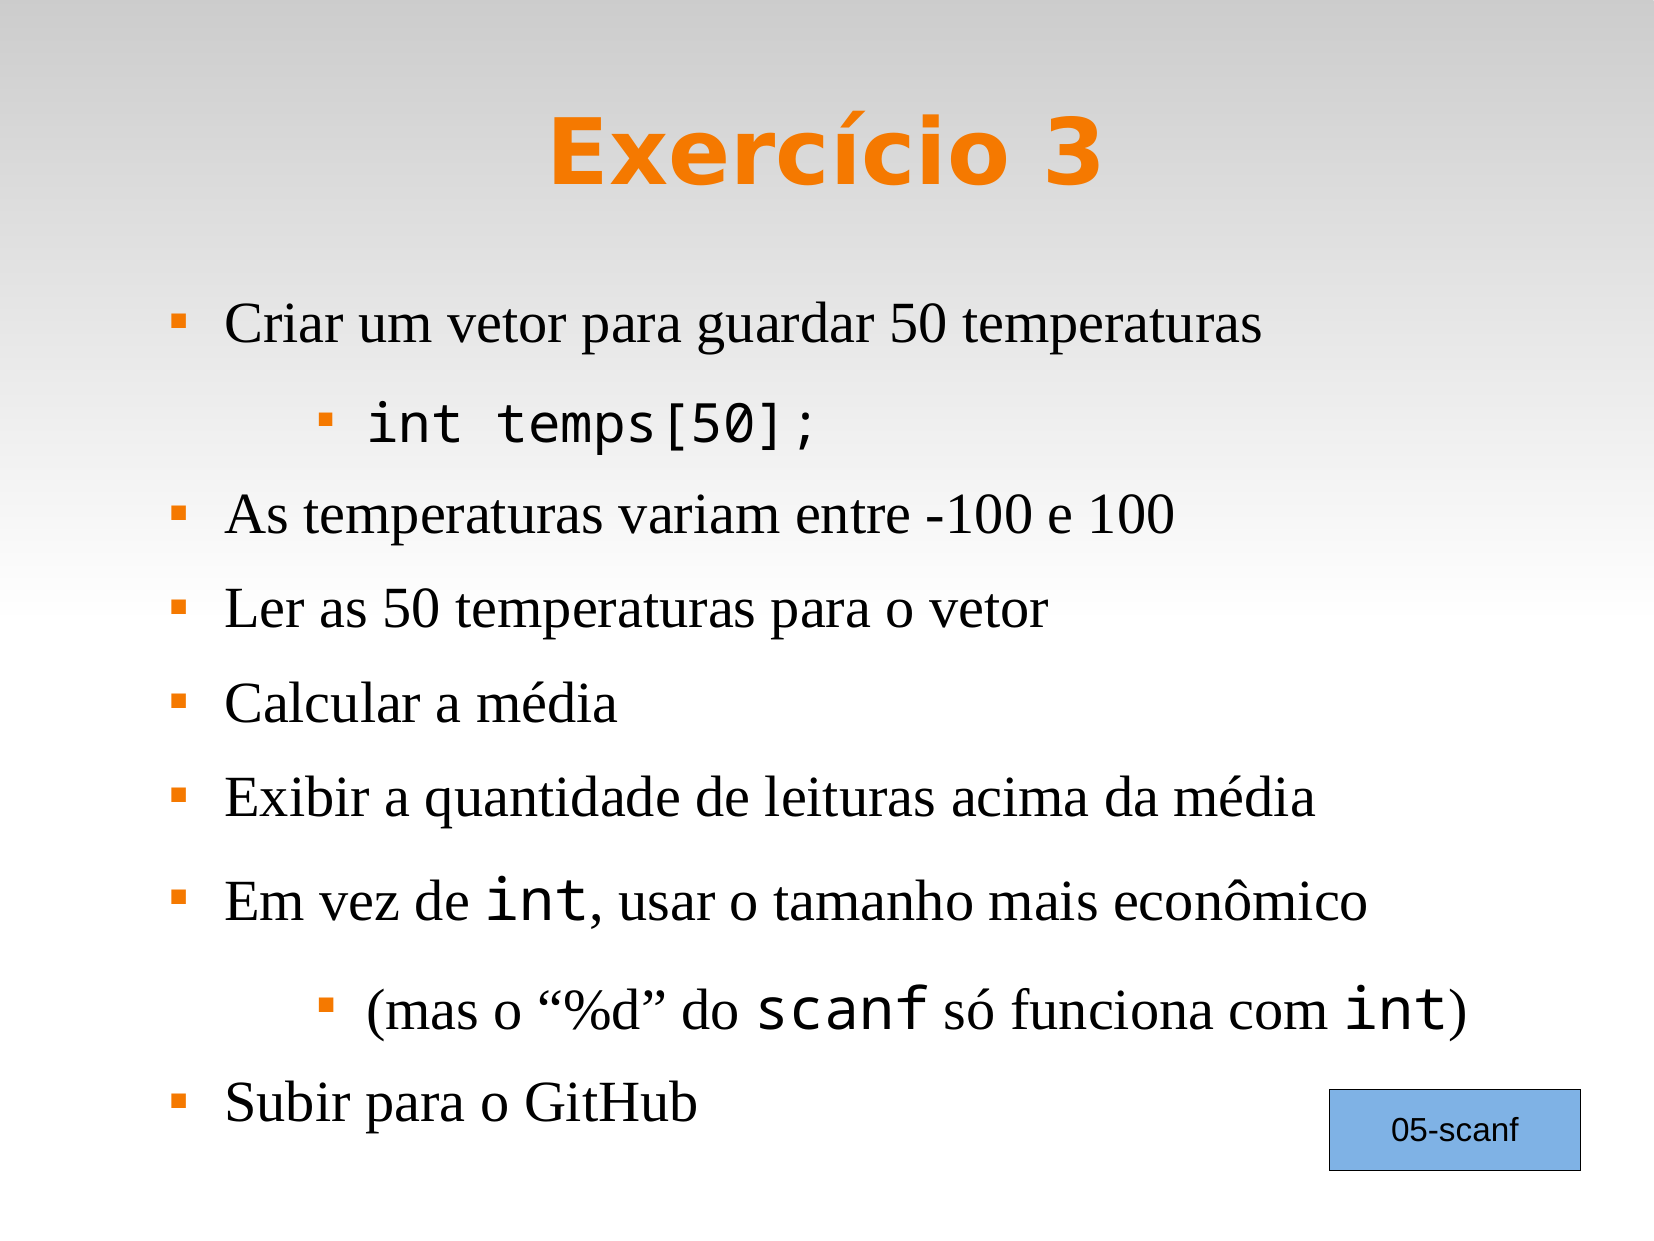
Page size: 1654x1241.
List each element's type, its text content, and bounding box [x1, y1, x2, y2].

list Criar um vetor para guardar 50 temperaturas int temps[50]; As temperaturas variam entre -100 e 100 Ler as 50 temperaturas para o vetor Calcular a média Exibir a quantidade de leituras acima da média Em vez de int, usar o tamanho mais econômico (mas o “%d” do scanf só funciona com int) Subir para o GitHub [82, 290, 1571, 1192]
text_box 05-scanf [1329, 1089, 1581, 1171]
title Exercício 3 [82, 49, 1571, 257]
